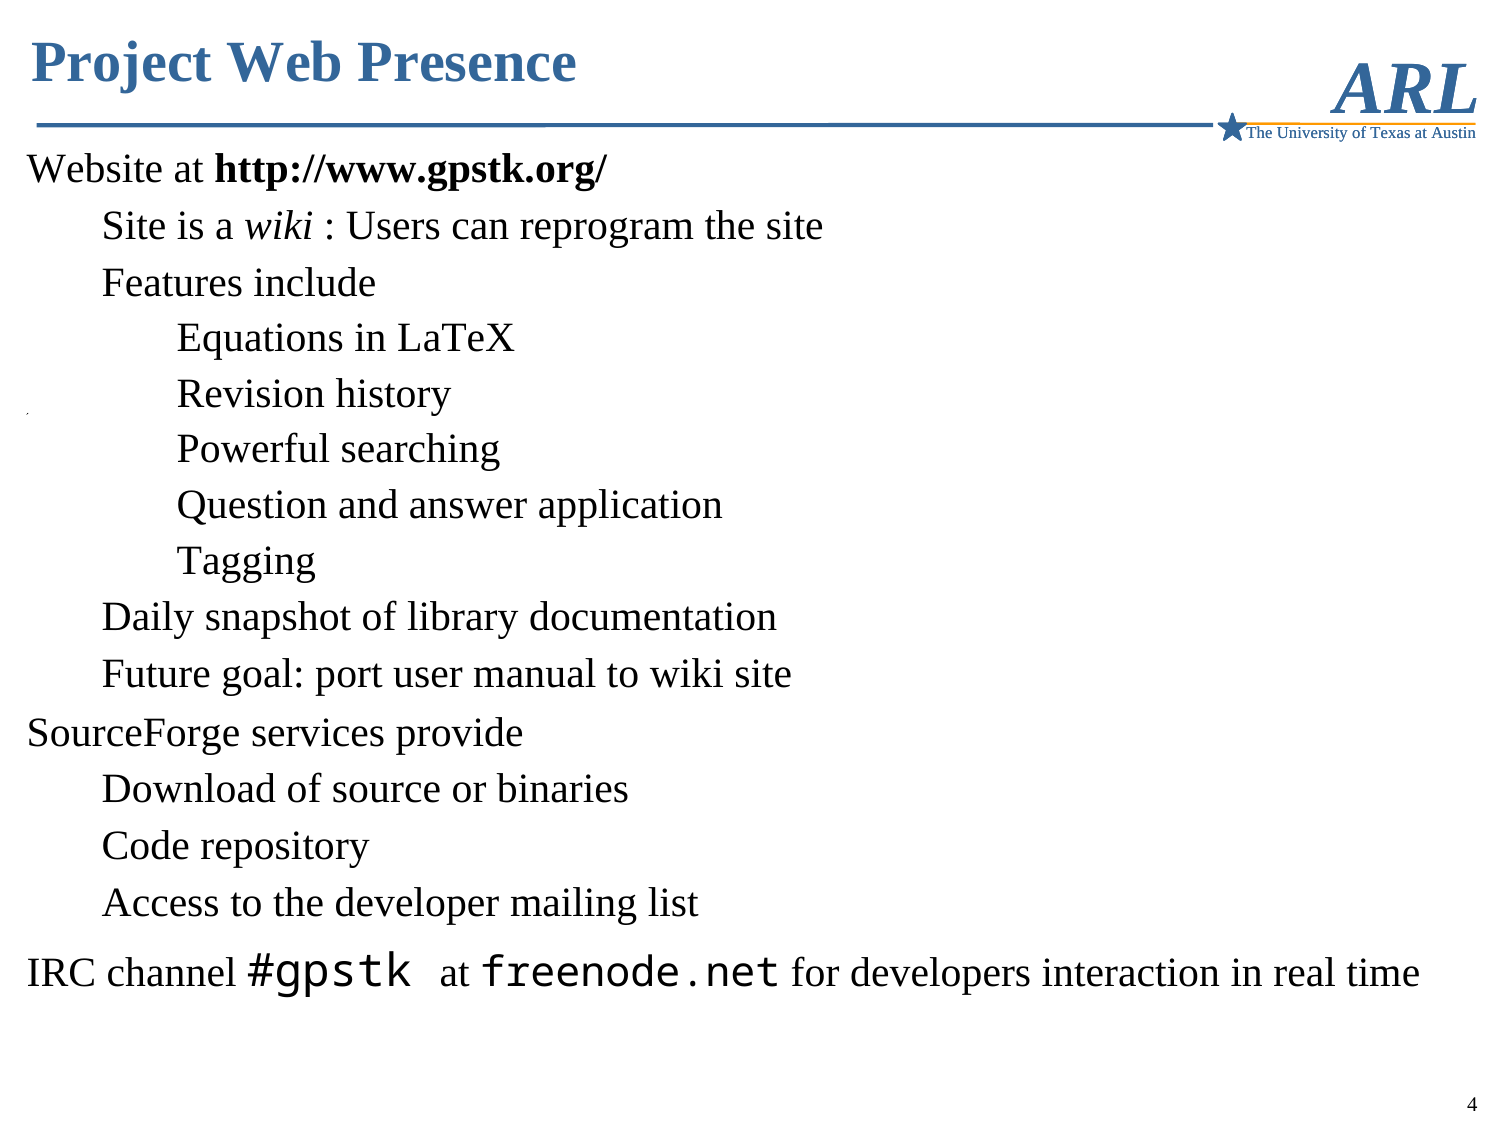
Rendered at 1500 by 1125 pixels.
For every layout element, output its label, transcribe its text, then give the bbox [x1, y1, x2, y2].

list Website at http://www.gpstk.org/ Site is a wiki : Users can reprogram the site Features include Equations in LaTeX Revision history Powerful searching Question and answer application Tagging Daily snapshot of library documentation Future goal: port user manual to wiki site SourceForge services provide Download of source or binaries Code repository Access to the developer mailing list IRC channel #gpstk at freenode.net for developers interaction in real time [26, 145, 1470, 1105]
title Project Web Presence [31, 15, 1298, 117]
